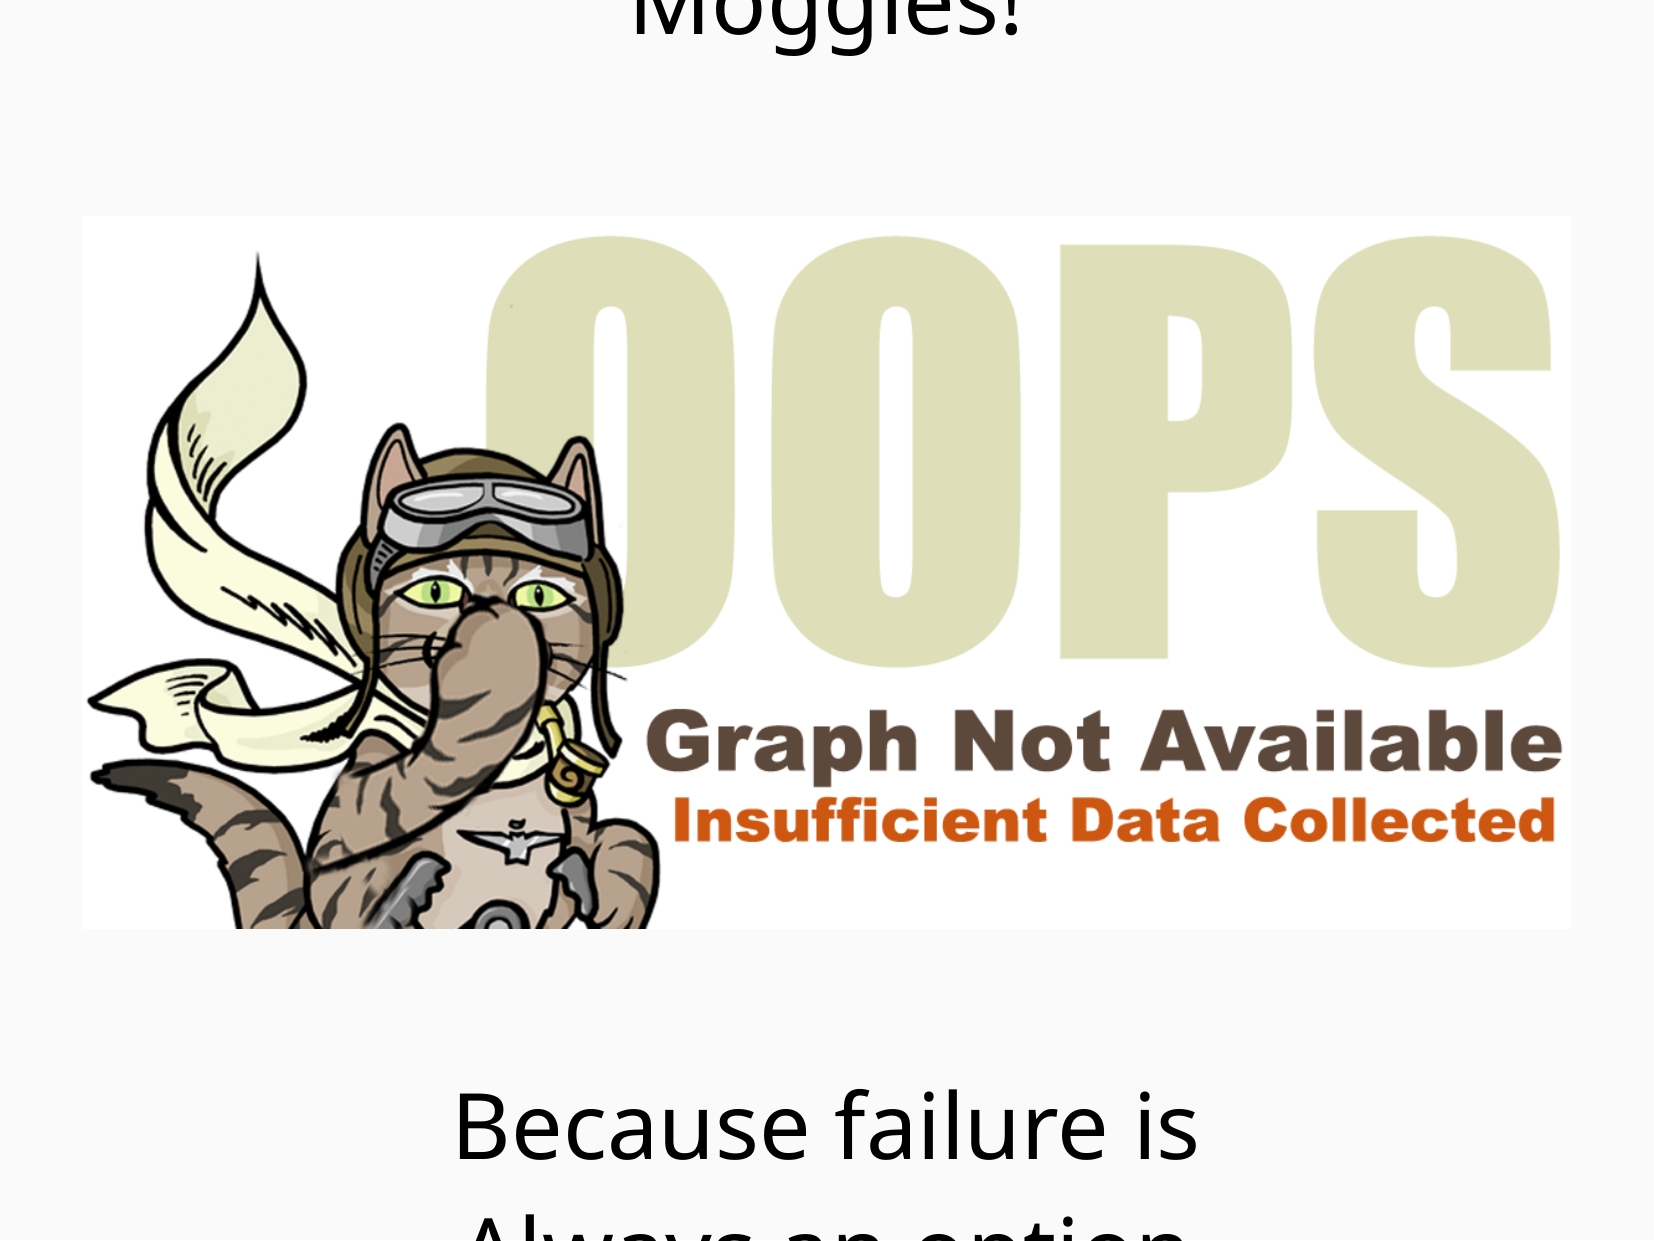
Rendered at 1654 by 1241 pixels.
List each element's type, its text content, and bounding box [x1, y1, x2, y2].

subtitle Moggles! Because failure is Always an option [82, 35, 1571, 1213]
